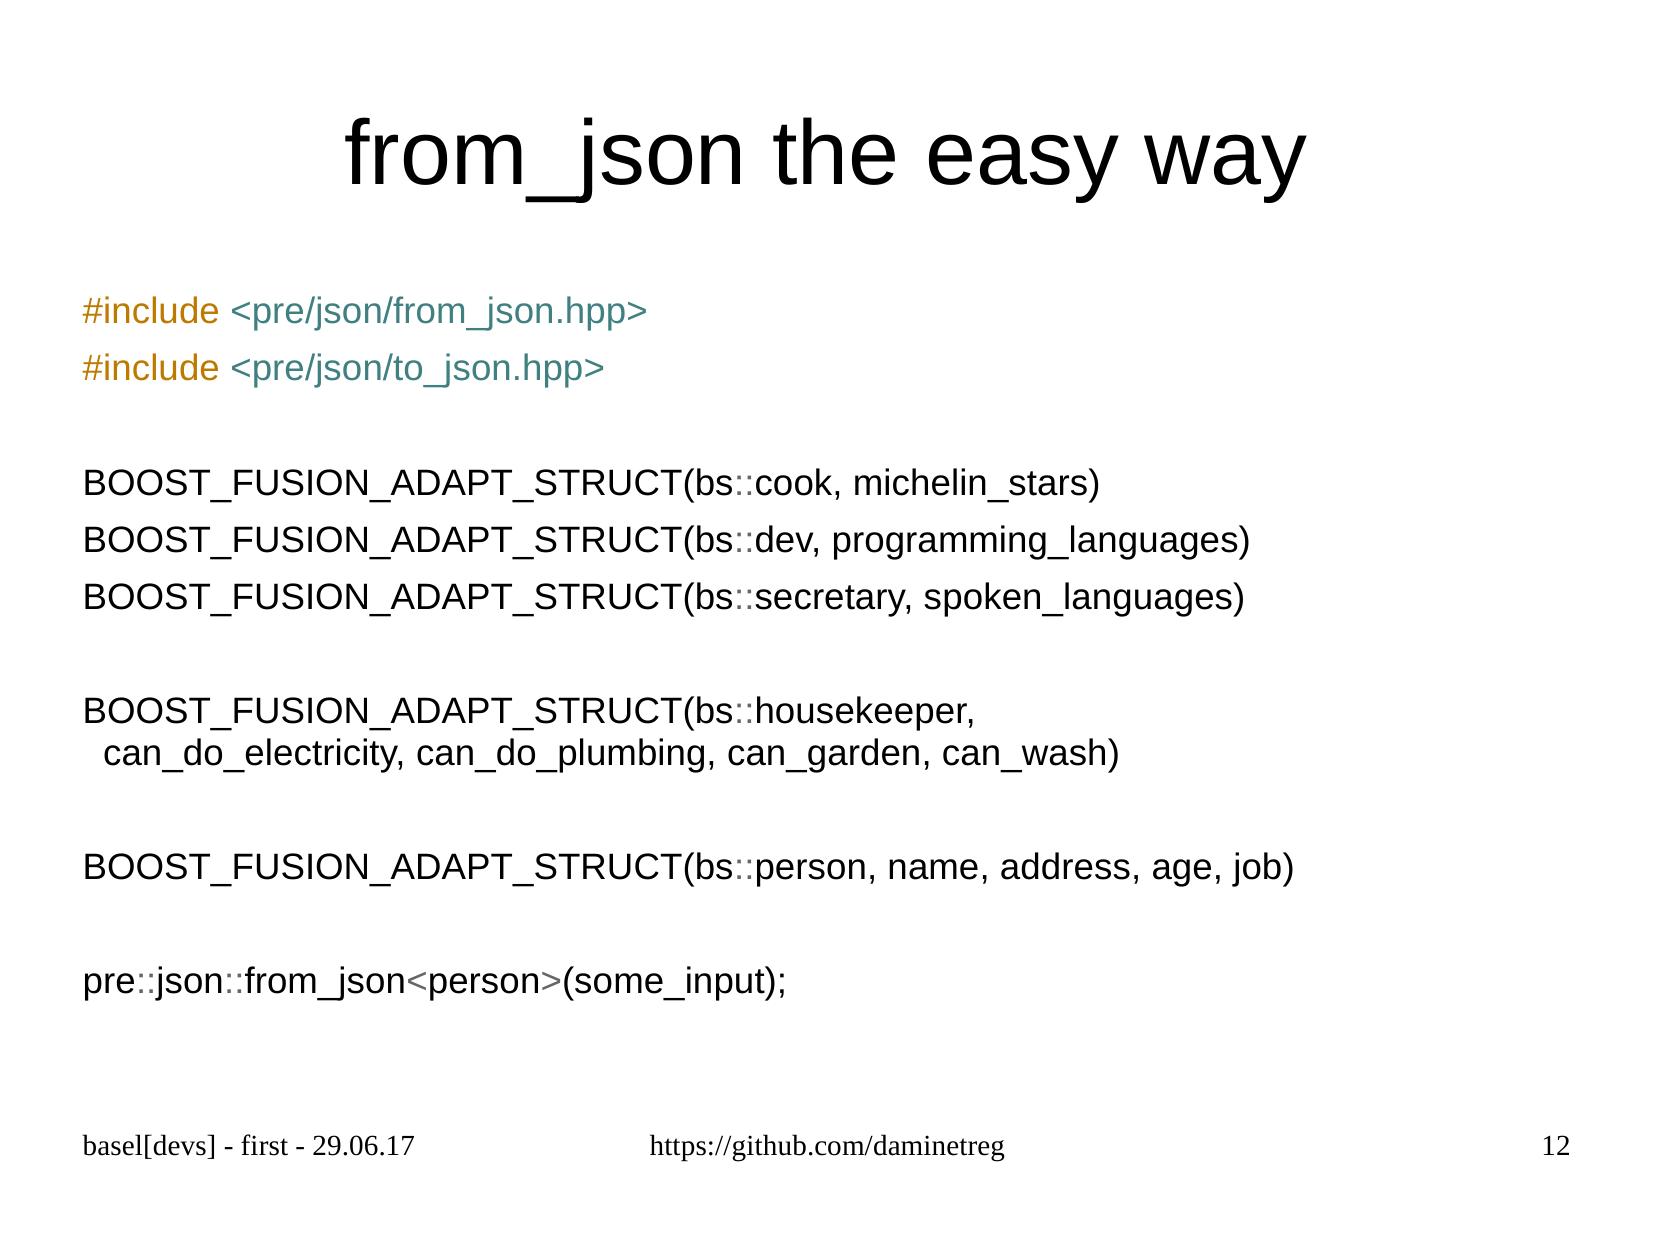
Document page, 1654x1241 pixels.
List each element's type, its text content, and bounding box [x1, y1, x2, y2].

list #include <pre/json/from_json.hpp> #include <pre/json/to_json.hpp> BOOST_FUSION_ADAPT_STRUCT(bs::cook, michelin_stars) BOOST_FUSION_ADAPT_STRUCT(bs::dev, programming_languages) BOOST_FUSION_ADAPT_STRUCT(bs::secretary, spoken_languages) BOOST_FUSION_ADAPT_STRUCT(bs::housekeeper, can_do_electricity, can_do_plumbing, can_garden, can_wash) BOOST_FUSION_ADAPT_STRUCT(bs::person, name, address, age, job) pre::json::from_json<person>(some_input); [82, 290, 1571, 1010]
title from_json the easy way [82, 49, 1571, 257]
